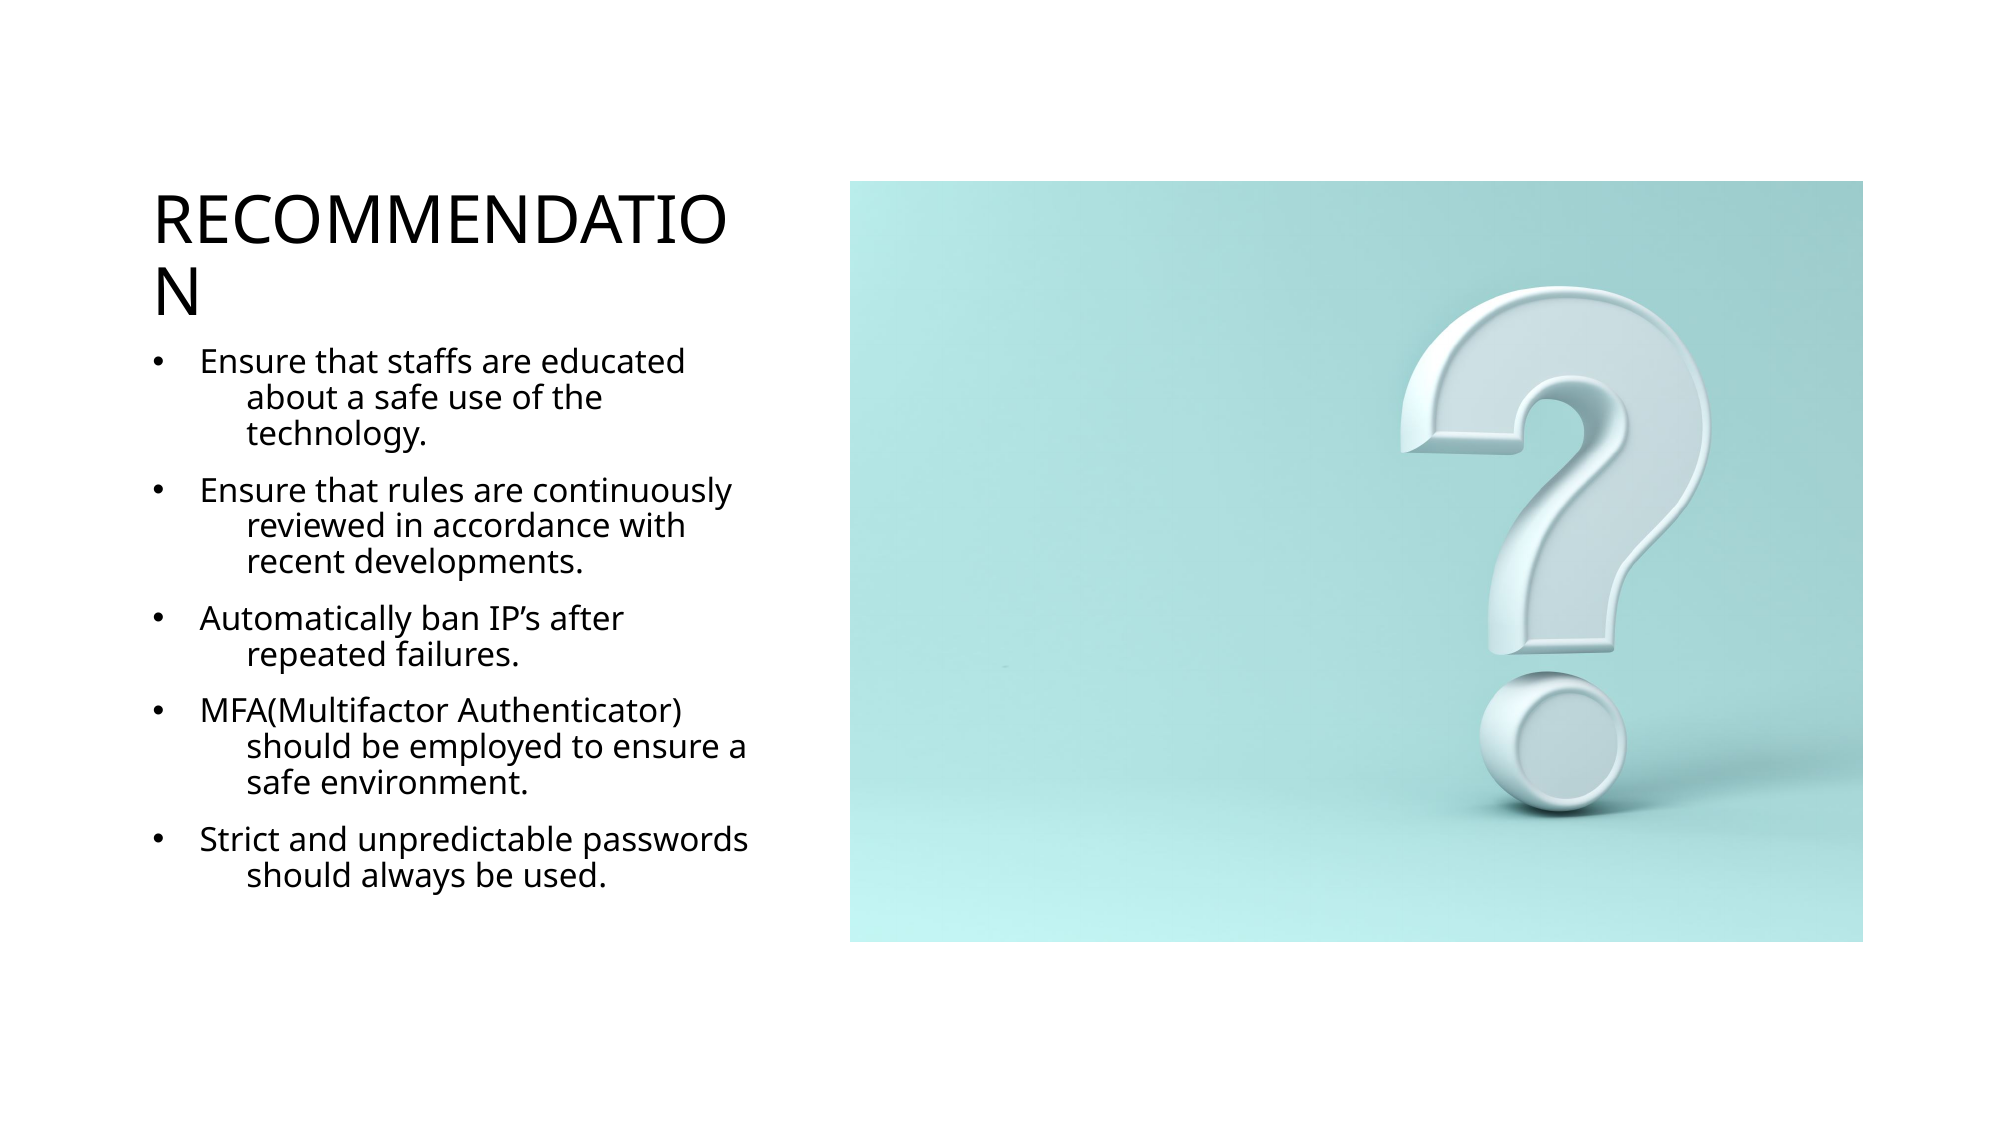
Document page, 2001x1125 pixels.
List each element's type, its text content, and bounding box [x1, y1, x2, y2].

picture [850, 182, 1863, 942]
title RECOMMENDATION [137, 75, 783, 337]
list Ensure that staffs are educated about a safe use of the technology. Ensure that rules are continuously reviewed in accordance with recent developments. Automatically ban IP’s after repeated failures. MFA(Multifactor Authenticator) should be employed to ensure a safe environment. Strict and unpredictable passwords should always be used. [137, 337, 783, 963]
